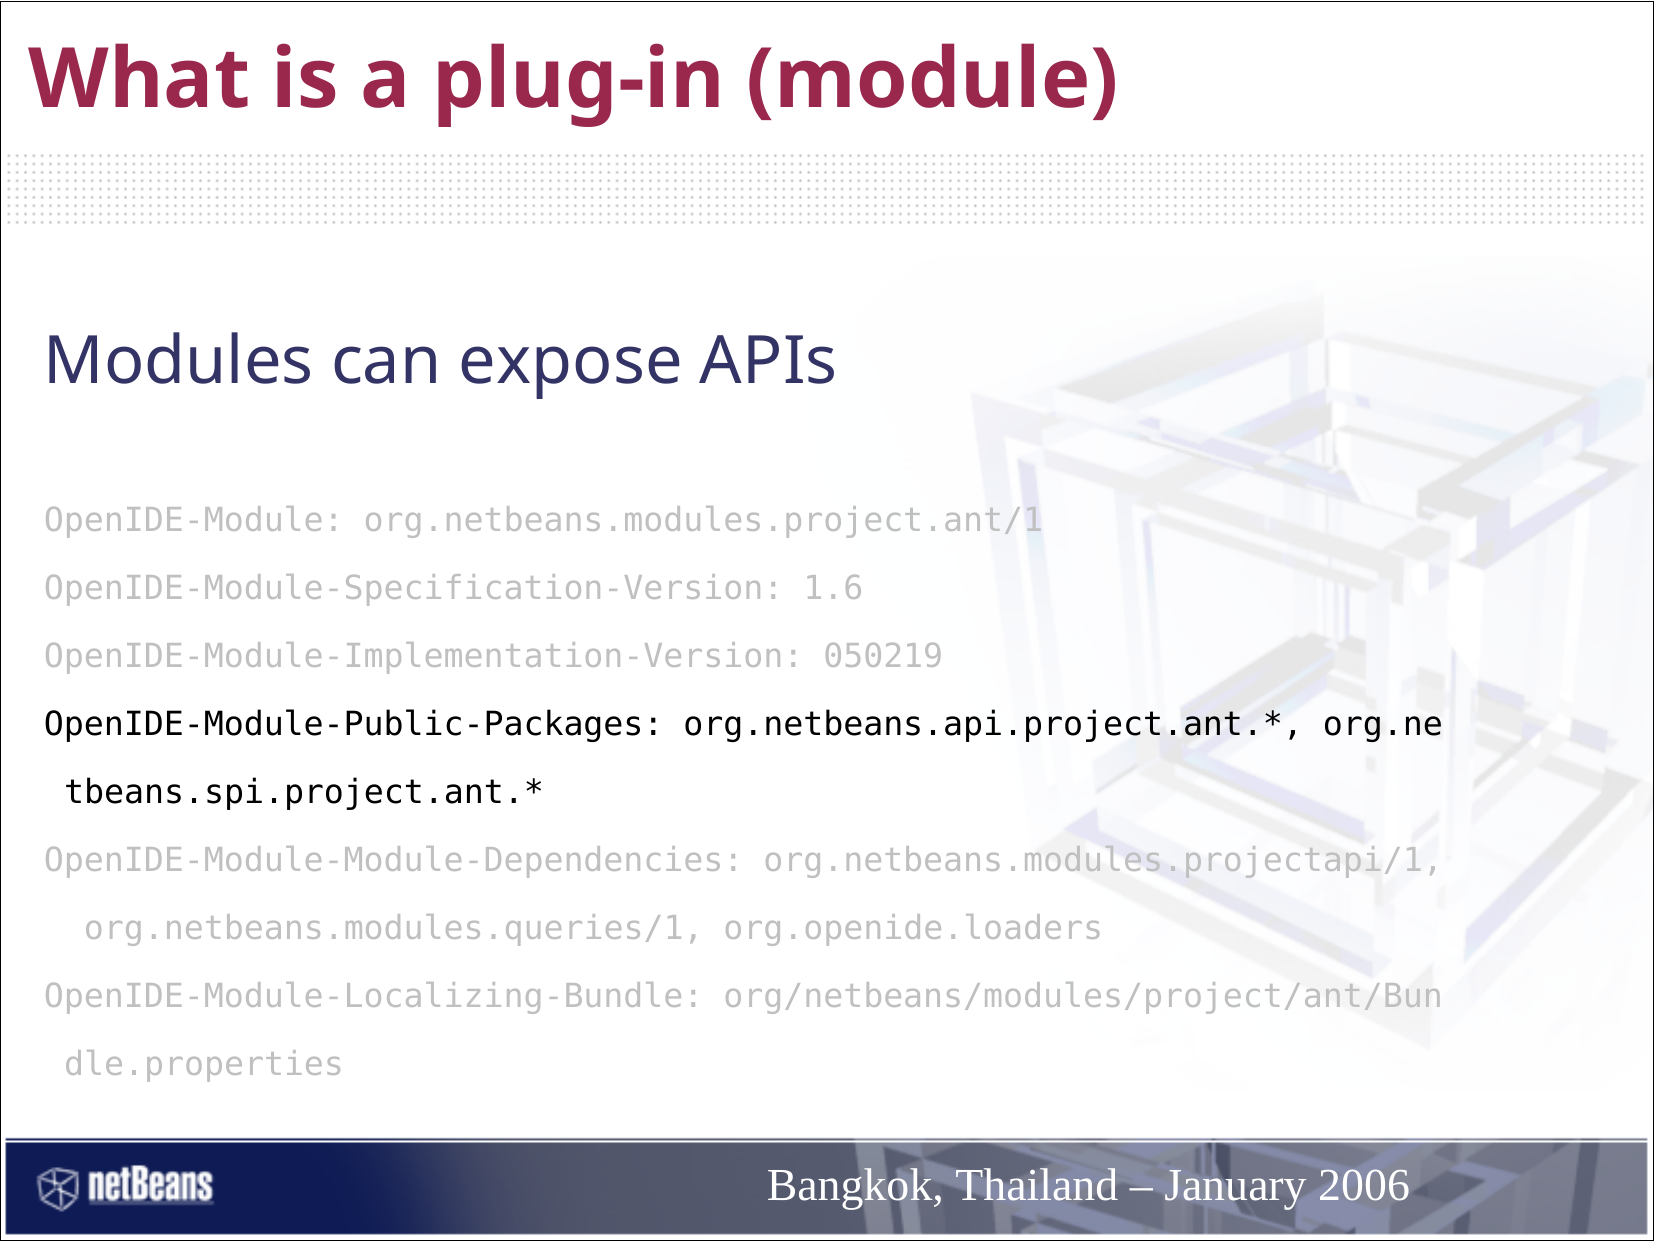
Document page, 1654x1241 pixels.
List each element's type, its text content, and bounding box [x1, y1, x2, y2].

list Modules can expose APIs OpenIDE-Module: org.netbeans.modules.project.ant/1 OpenIDE-Module-Specification-Version: 1.6 OpenIDE-Module-Implementation-Version: 050219 OpenIDE-Module-Public-Packages: org.netbeans.api.project.ant.*, org.ne tbeans.spi.project.ant.* OpenIDE-Module-Module-Dependencies: org.netbeans.modules.projectapi/1, org.netbeans.modules.queries/1, org.openide.loaders OpenIDE-Module-Localizing-Bundle: org/netbeans/modules/project/ant/Bun dle.properties [26, 312, 1484, 1219]
title What is a plug-in (module) [28, 0, 1619, 152]
picture [1, 2, 1653, 1240]
